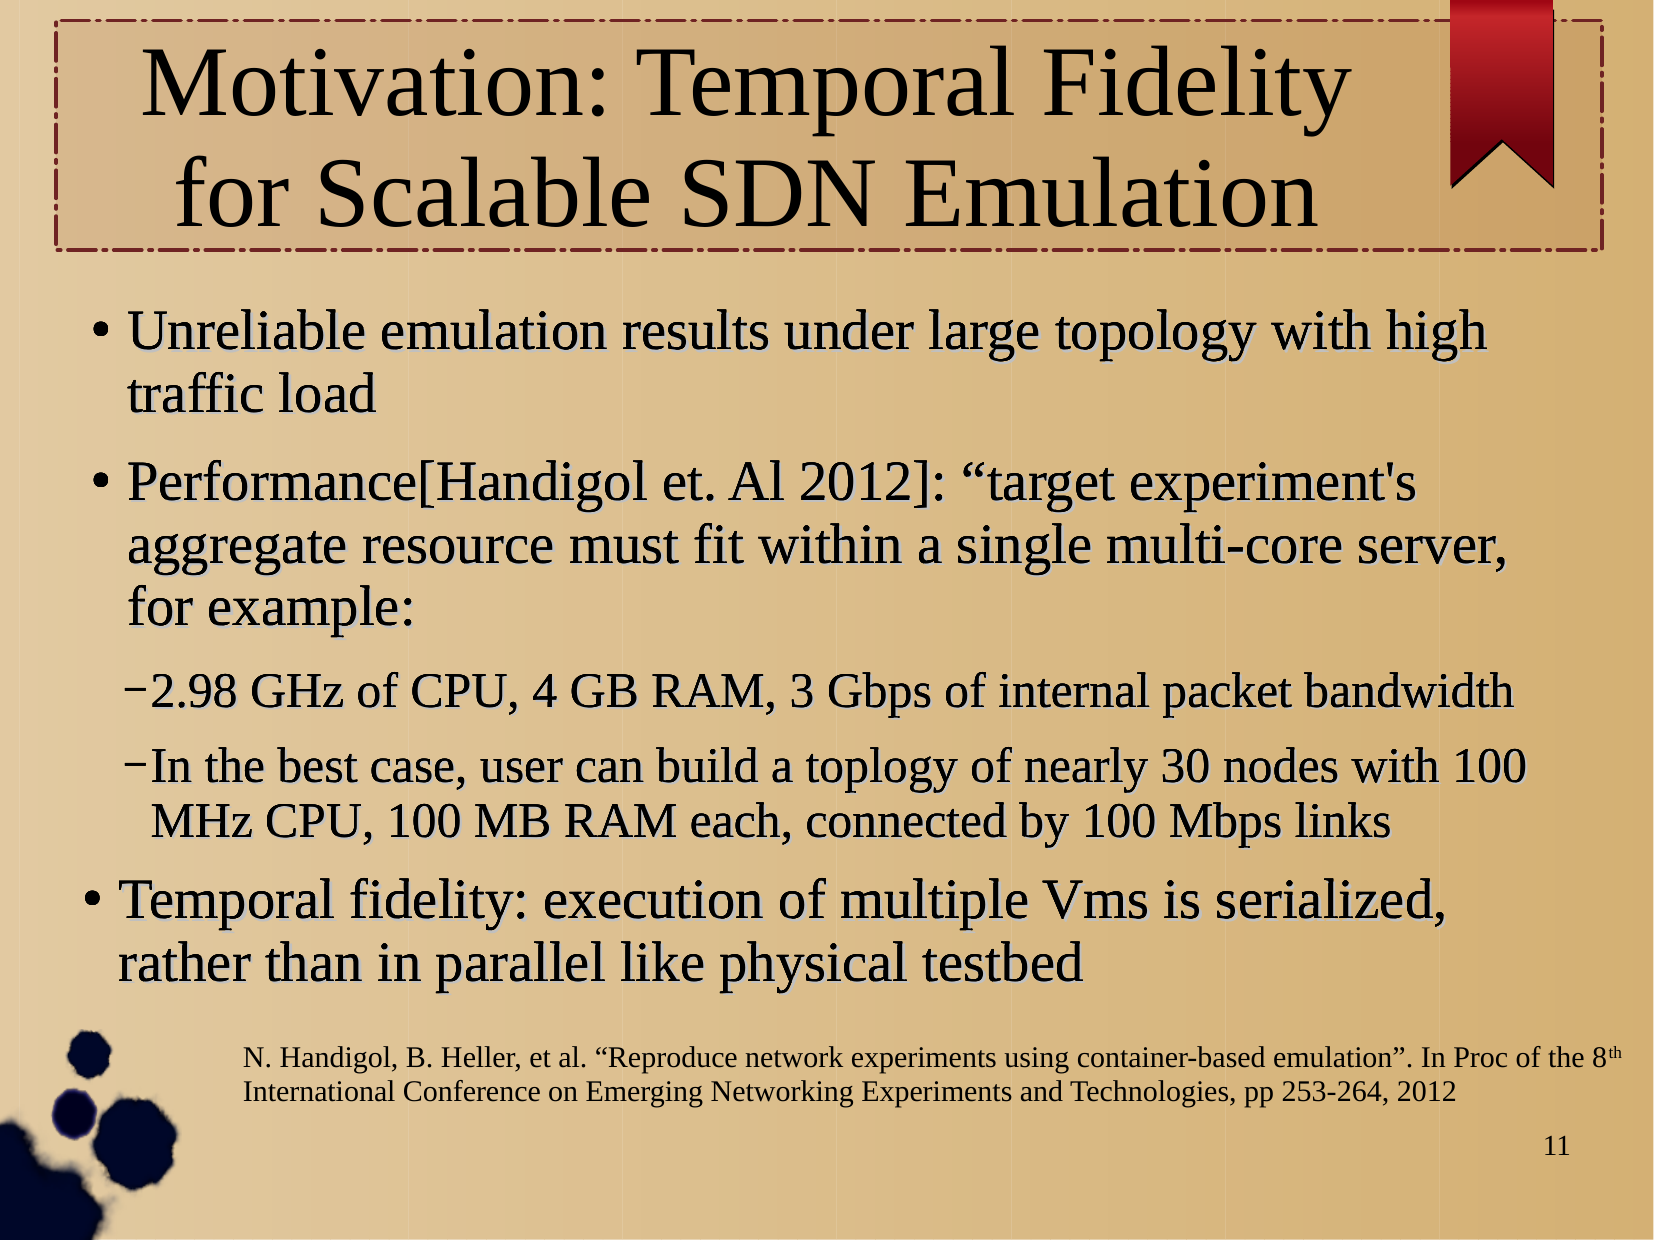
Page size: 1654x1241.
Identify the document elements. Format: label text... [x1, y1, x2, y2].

list Unreliable emulation results under large topology with high traffic load Performance[Handigol et. Al 2012]: “target experiment's aggregate resource must fit within a single multi-core server, for example: 2.98 GHz of CPU, 4 GB RAM, 3 Gbps of internal packet bandwidth In the best case, user can build a toplogy of nearly 30 nodes with 100 MHz CPU, 100 MB RAM each, connected by 100 Mbps links Temporal fidelity: execution of multiple Vms is serialized, rather than in parallel like physical testbed [82, 299, 1571, 1019]
list N. Handigol, B. Heller, et al. “Reproduce network experiments using container-based emulation”. In Proc of the 8th International Conference on Emerging Networking Experiments and Technologies, pp 253-264, 2012 [159, 1041, 1648, 1132]
title Motivation: Temporal Fidelity for Scalable SDN Emulation [82, 26, 1412, 249]
